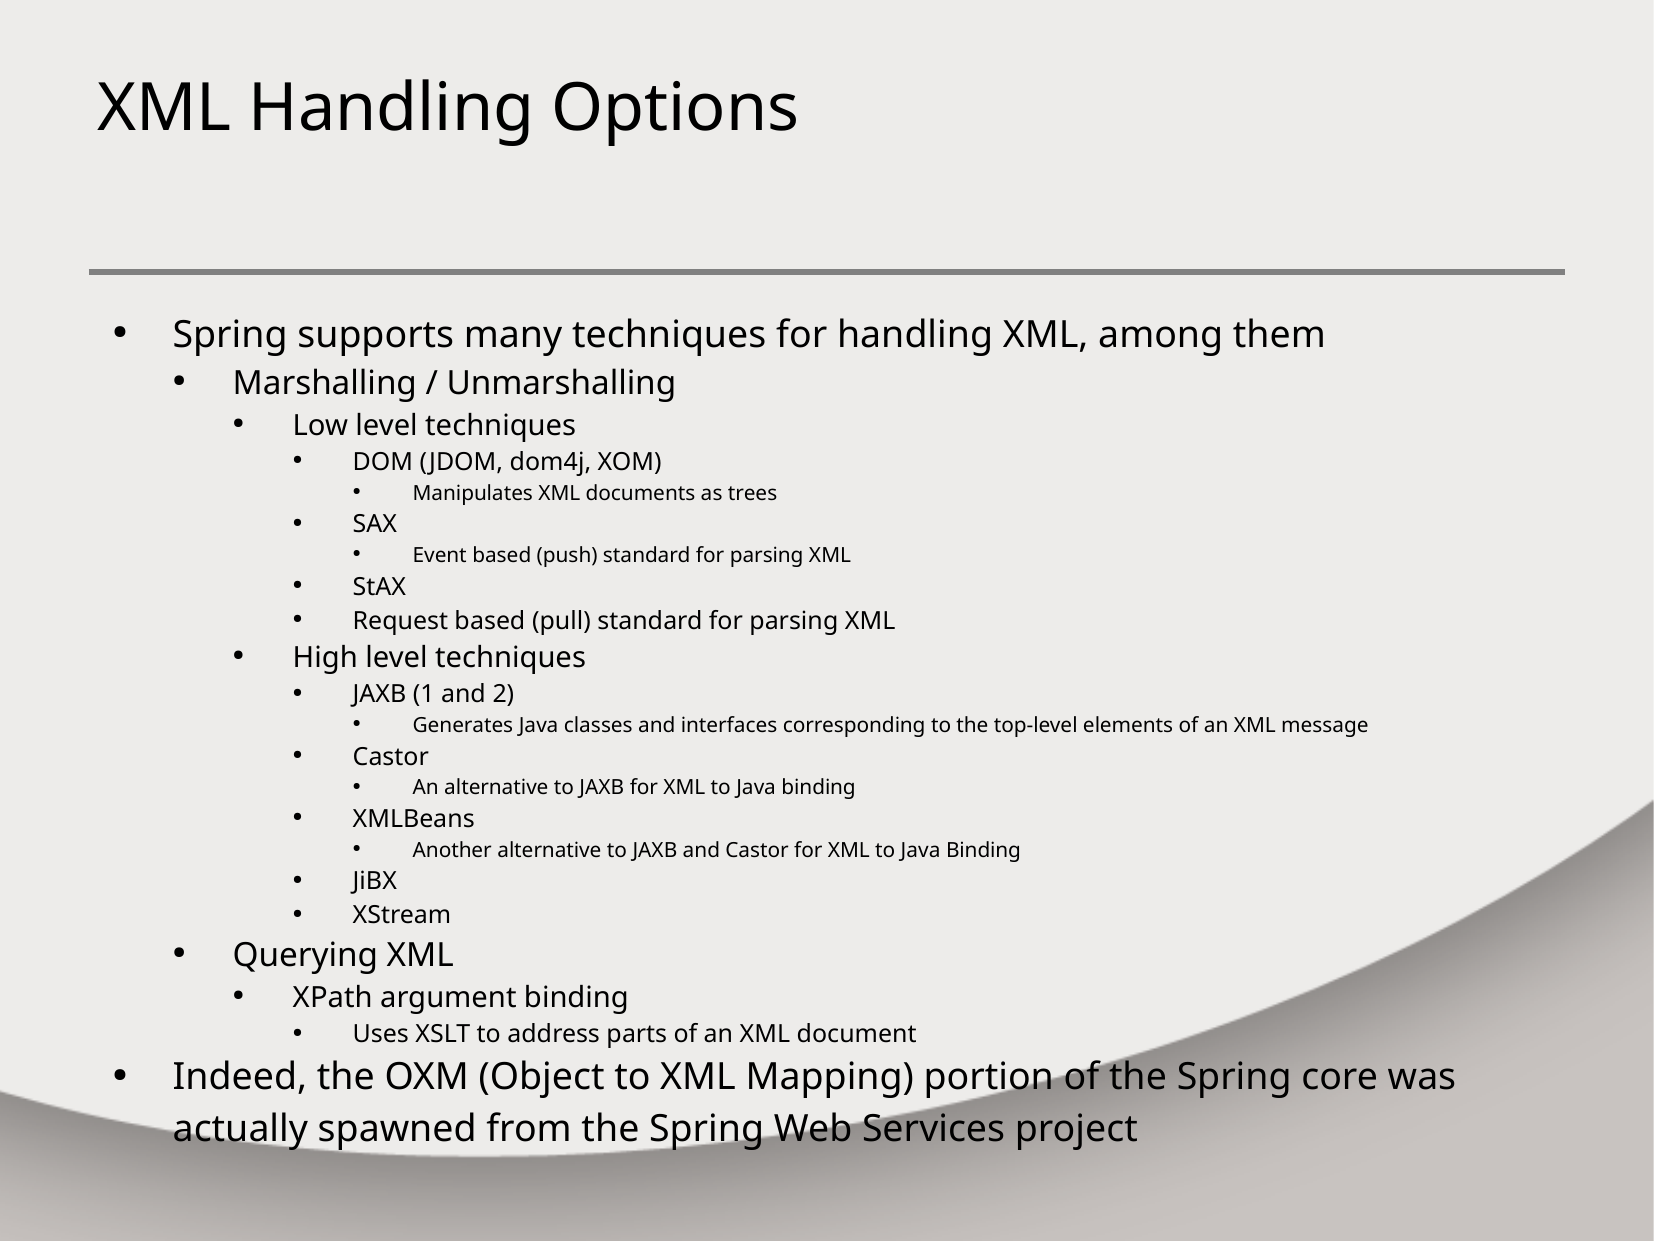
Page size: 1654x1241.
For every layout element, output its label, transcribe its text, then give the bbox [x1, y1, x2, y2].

text_box Spring supports many techniques for handling XML, among them Marshalling / Unmarshalling Low level techniques DOM (JDOM, dom4j, XOM) Manipulates XML documents as trees SAX Event based (push) standard for parsing XML StAX Request based (pull) standard for parsing XML High level techniques JAXB (1 and 2) Generates Java classes and interfaces corresponding to the top-level elements of an XML message Castor An alternative to JAXB for XML to Java binding XMLBeans Another alternative to JAXB and Castor for XML to Java Binding JiBX XStream Querying XML XPath argument binding Uses XSLT to address parts of an XML document Indeed, the OXM (Object to XML Mapping) portion of the Spring core was actually spawned from the Spring Web Services project [97, 300, 1560, 1163]
title XML Handling Options [97, 75, 1559, 226]
picture [0, 0, 1654, 1241]
